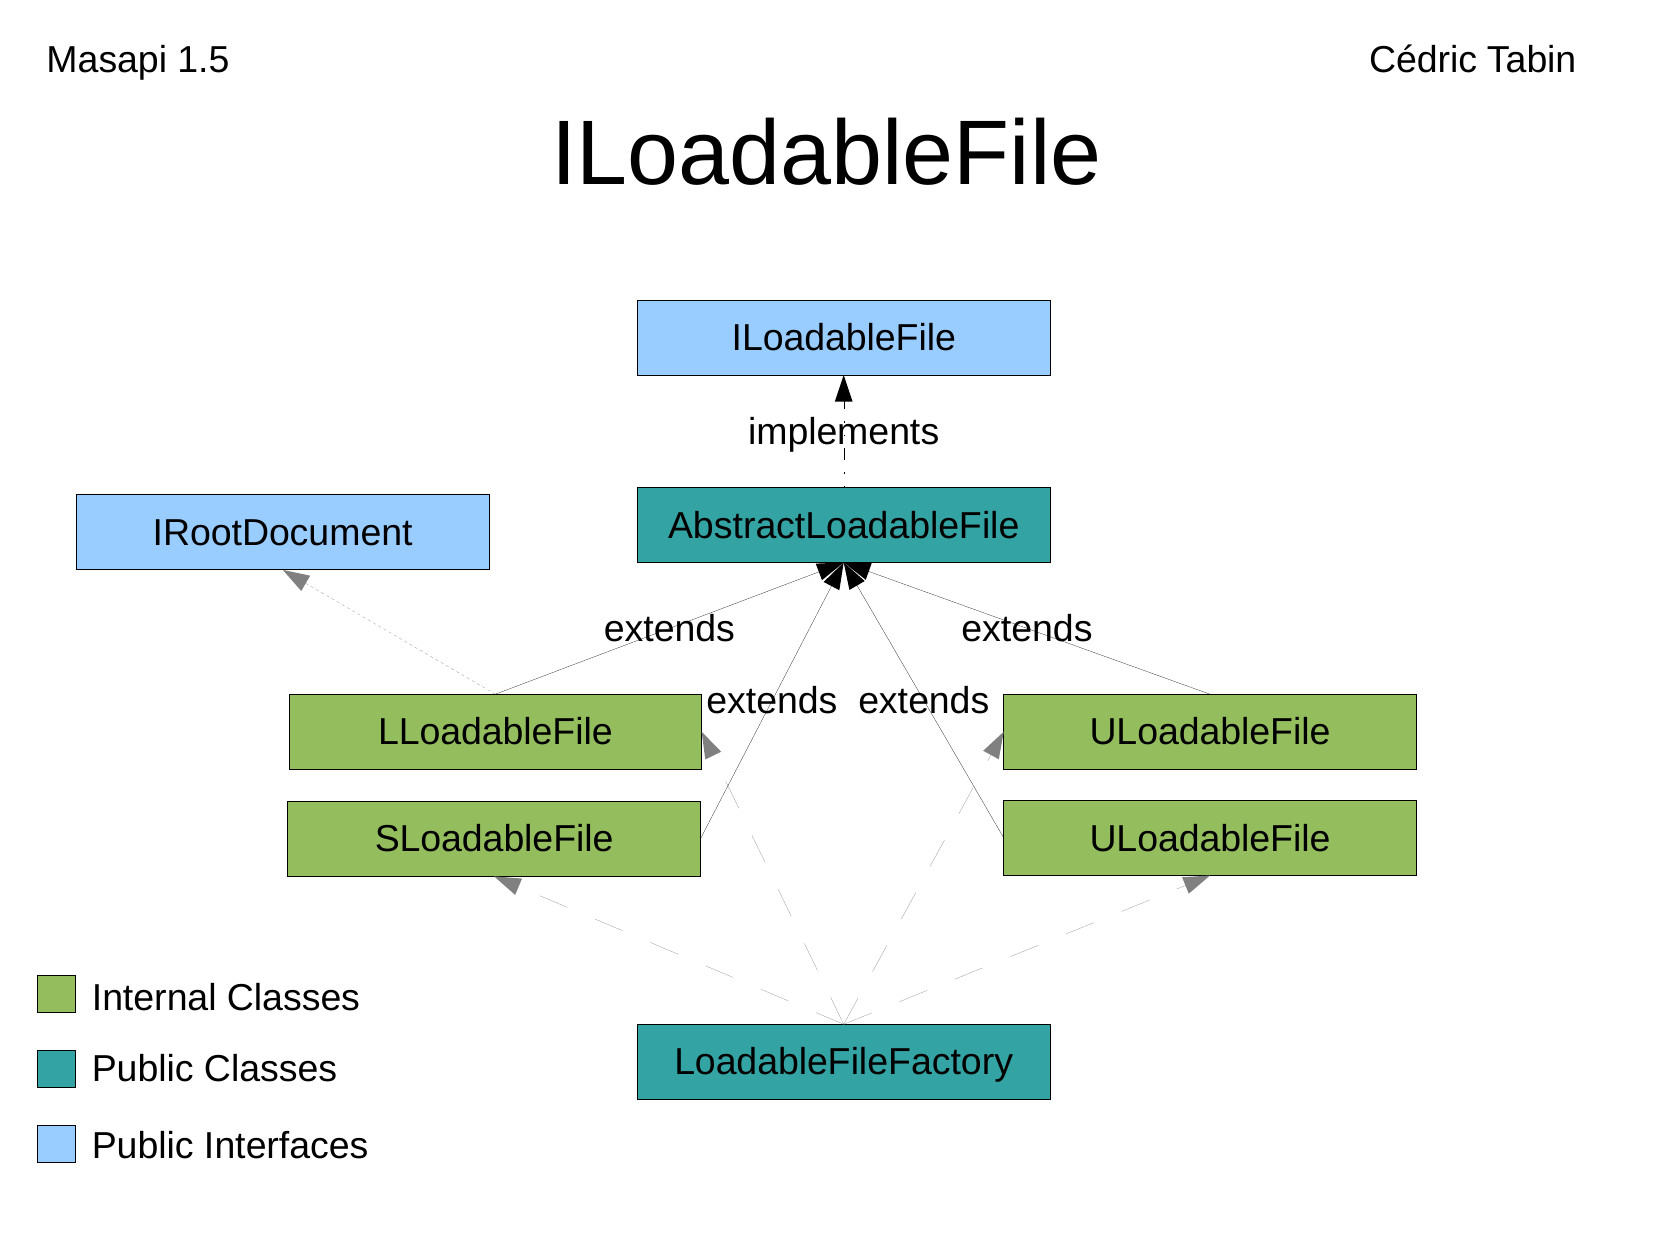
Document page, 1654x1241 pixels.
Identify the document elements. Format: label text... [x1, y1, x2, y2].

text_box LLoadableFile [289, 694, 702, 770]
text_box ULoadableFile [1003, 800, 1417, 876]
text_box Internal Classes [77, 969, 528, 1027]
text_box ILoadableFile [637, 300, 1051, 376]
title ILoadableFile [82, 56, 1571, 250]
text_box Public Classes [77, 1040, 528, 1098]
text_box ULoadableFile [1003, 694, 1417, 770]
text_box SLoadableFile [287, 801, 701, 877]
text_box LoadableFileFactory [637, 1024, 1051, 1100]
text_box [37, 975, 76, 1013]
text_box [37, 1050, 76, 1088]
text_box [37, 1125, 76, 1163]
text_box IRootDocument [76, 494, 490, 570]
text_box AbstractLoadableFile [637, 487, 1051, 563]
text_box Public Interfaces [77, 1117, 528, 1174]
